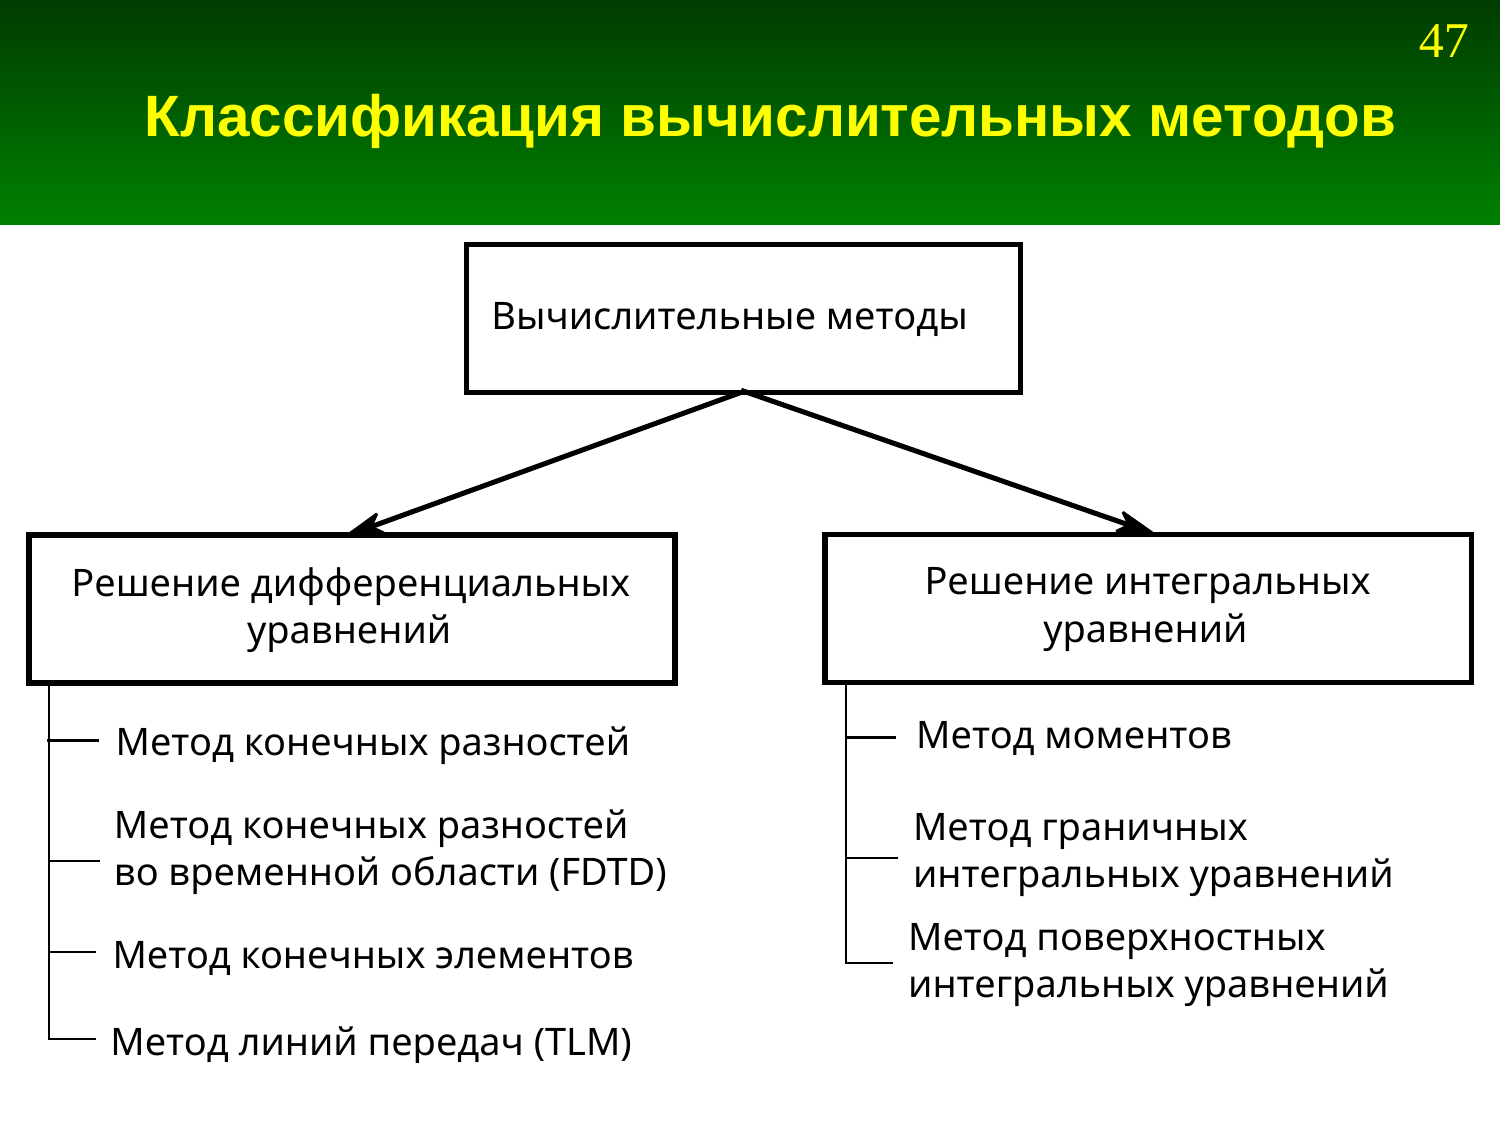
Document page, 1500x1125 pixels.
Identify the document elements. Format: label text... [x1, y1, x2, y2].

picture [25, 242, 1475, 1063]
title Классификация вычислительных методов [88, 18, 1453, 207]
